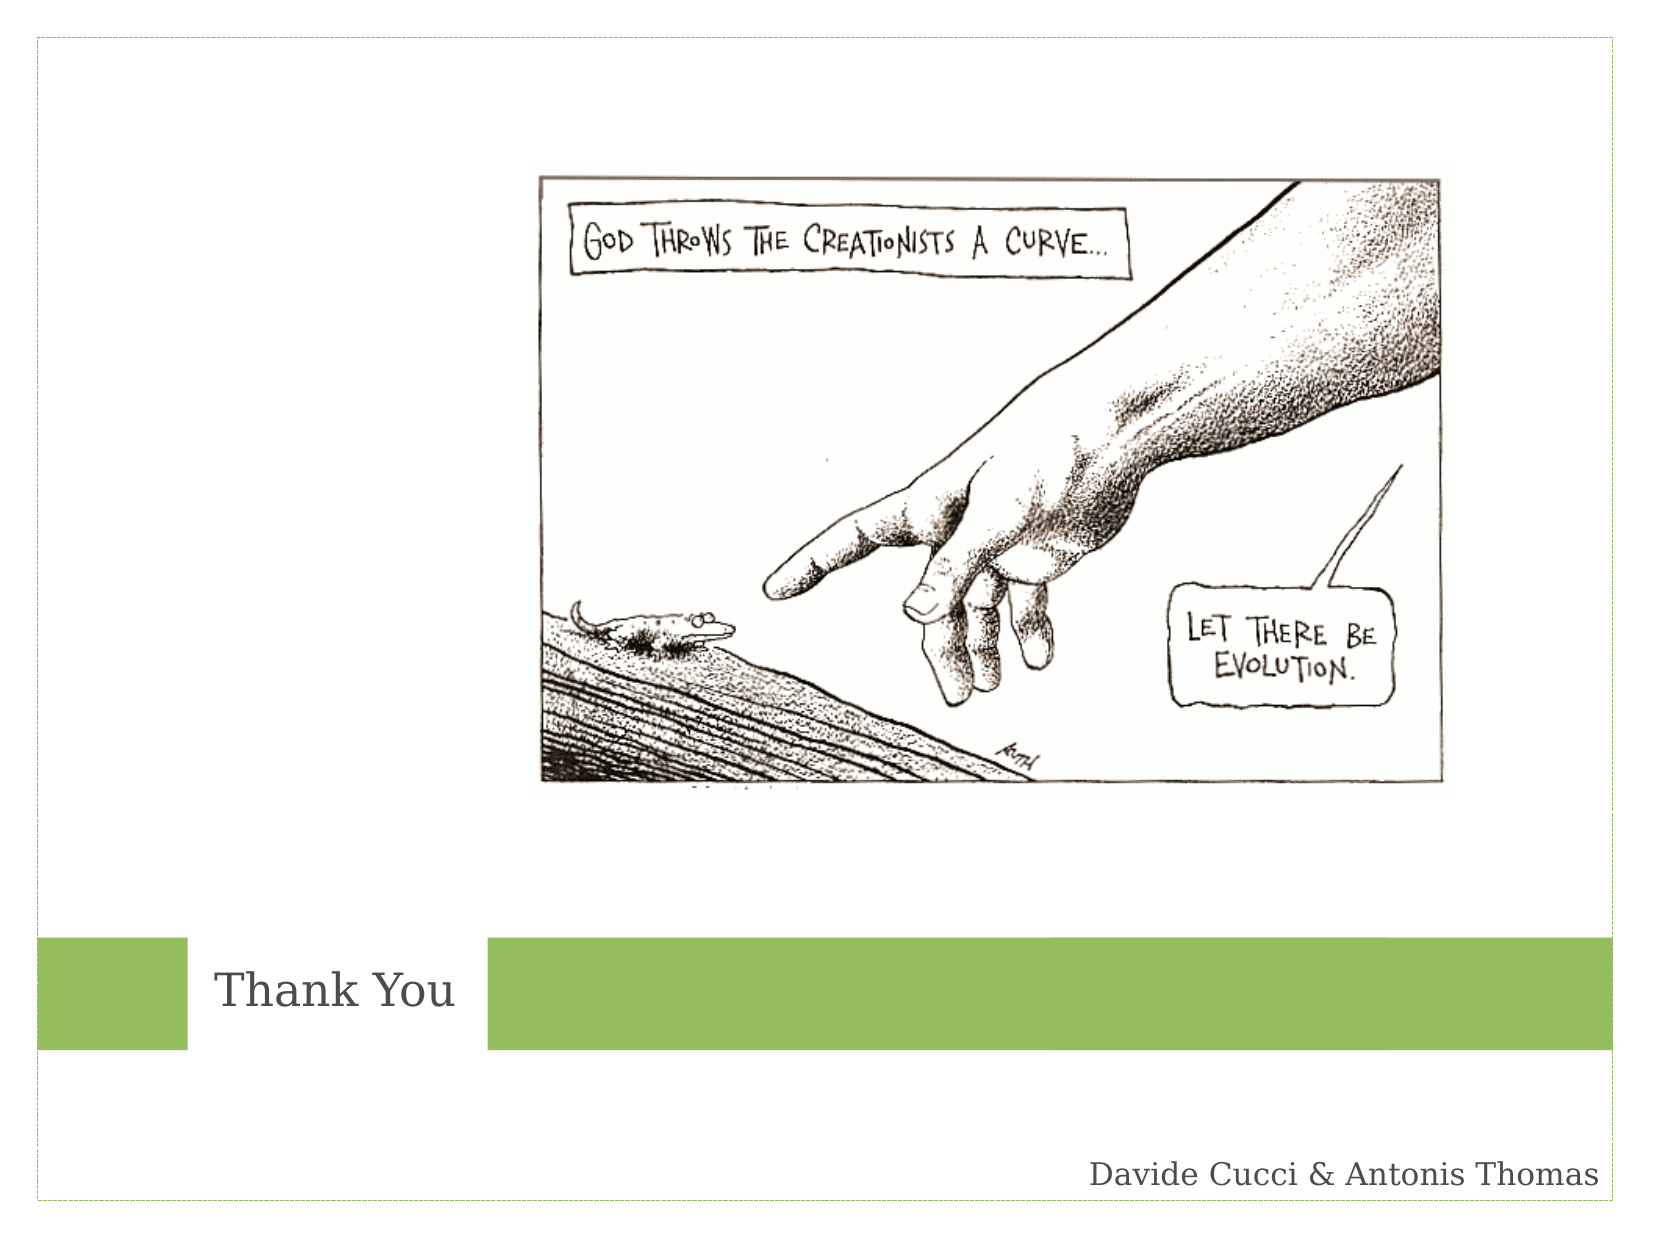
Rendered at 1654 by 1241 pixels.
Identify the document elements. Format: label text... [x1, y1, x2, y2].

text_box [487, 937, 1613, 1051]
picture [531, 163, 1457, 799]
text_box [37, 937, 188, 1051]
text_box Davide Cucci & Antonis Thomas [1074, 1149, 1616, 1201]
text_box Thank You [199, 956, 472, 1025]
